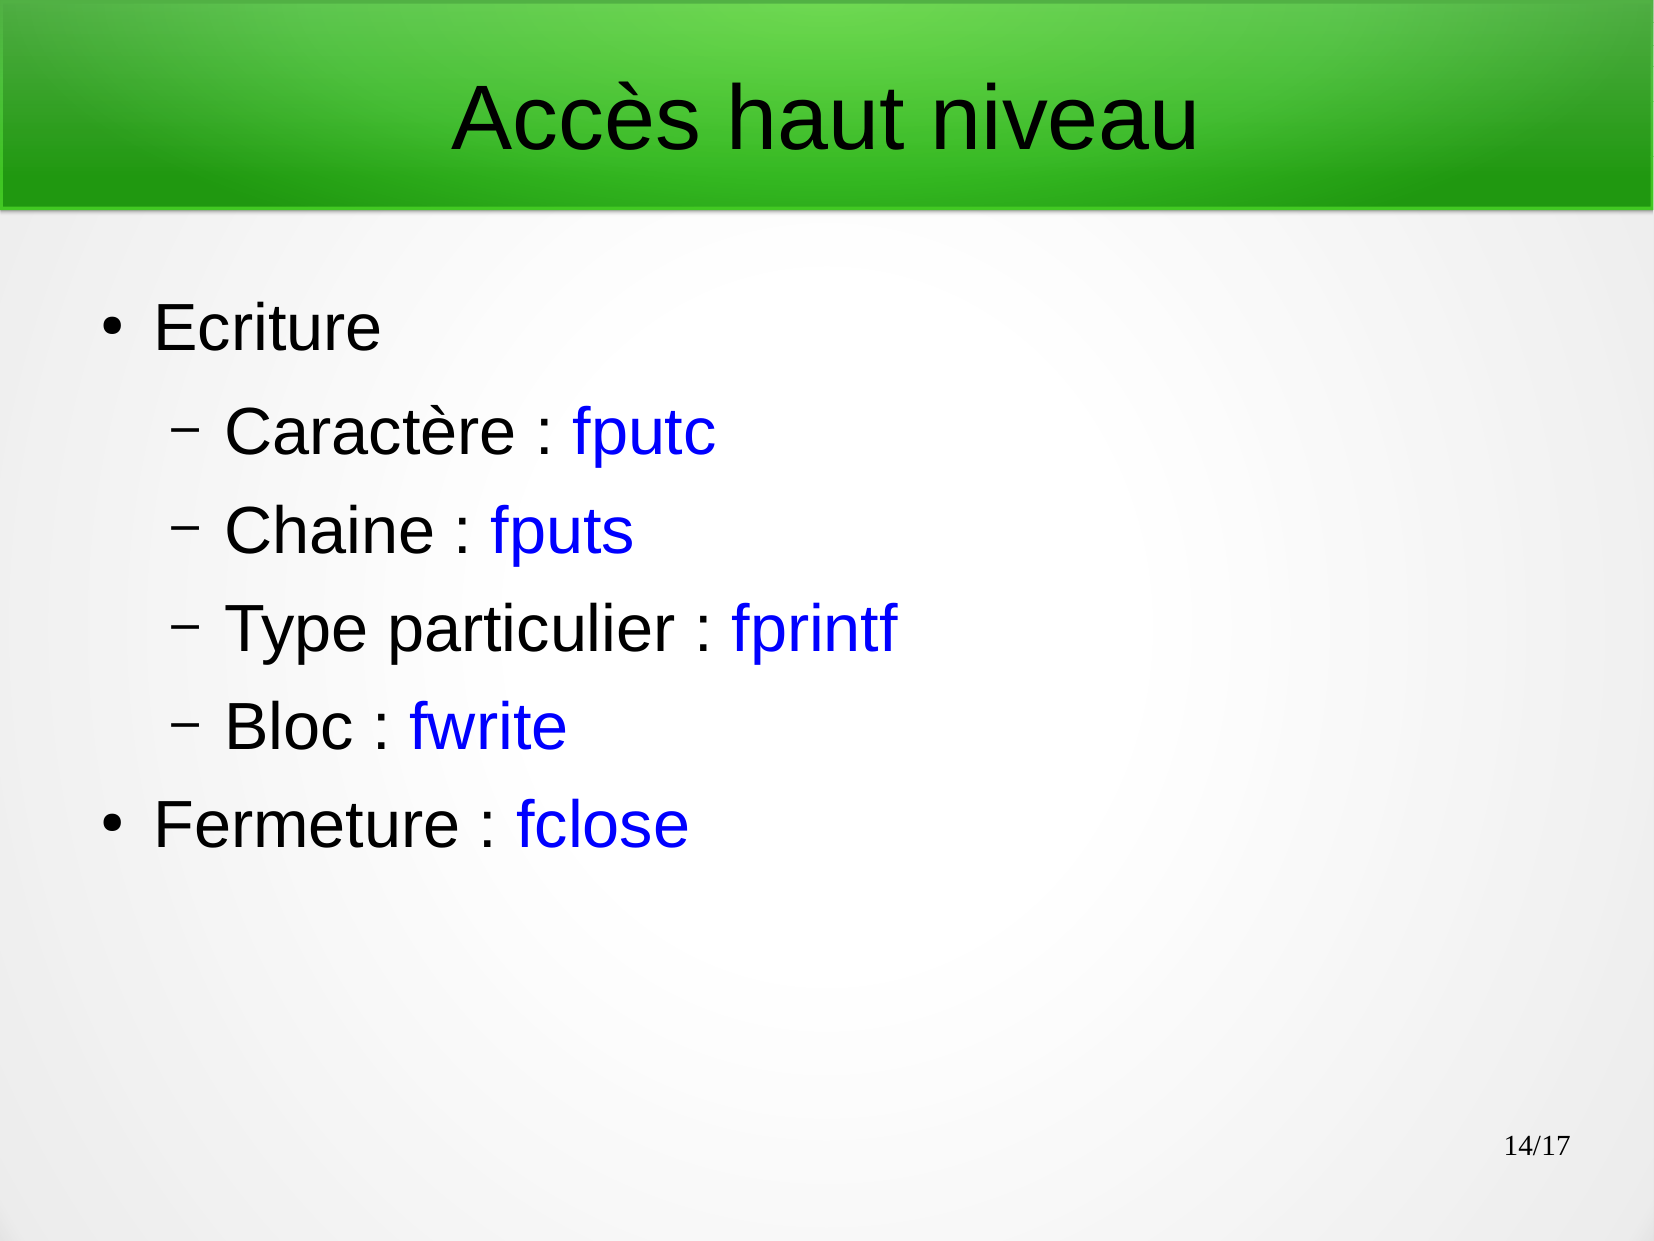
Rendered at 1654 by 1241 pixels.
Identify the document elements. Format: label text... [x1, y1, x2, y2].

title Accès haut niveau [82, 47, 1571, 189]
list Ecriture Caractère : fputc Chaine : fputs Type particulier : fprintf Bloc : fwrite Fermeture : fclose [82, 290, 1571, 1094]
